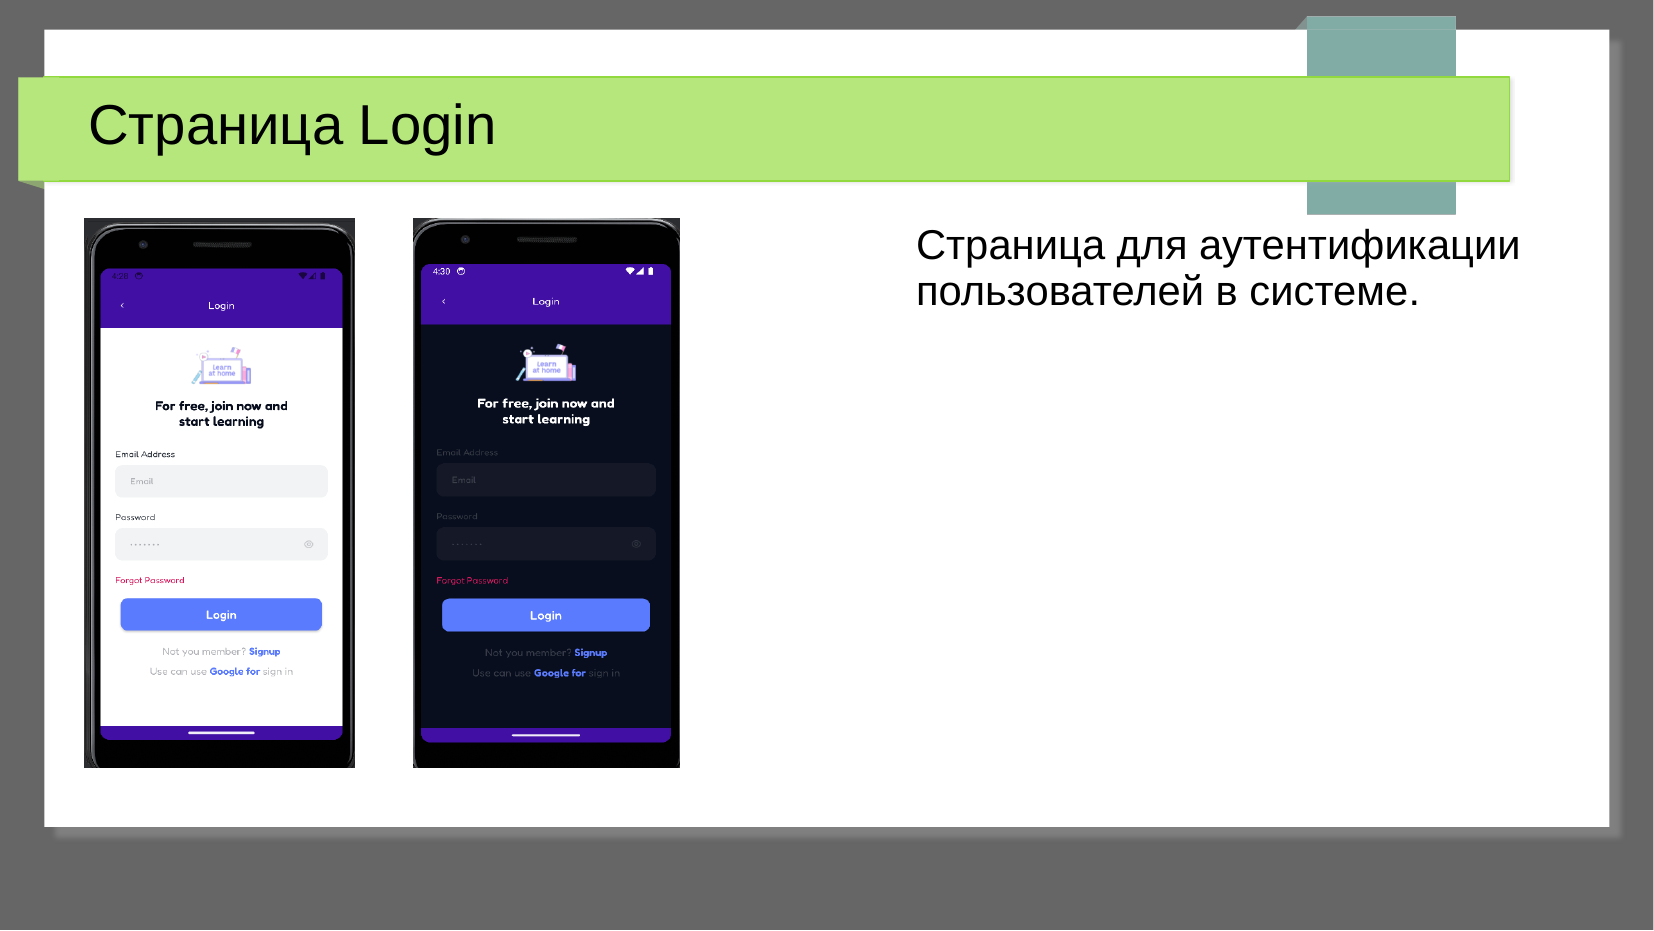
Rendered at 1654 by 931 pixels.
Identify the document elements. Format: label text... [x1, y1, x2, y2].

picture [413, 218, 680, 768]
list Страница для аутентификации пользователей в системе. [845, 221, 1566, 813]
title Страница Login [88, 73, 1506, 178]
picture [84, 218, 355, 768]
